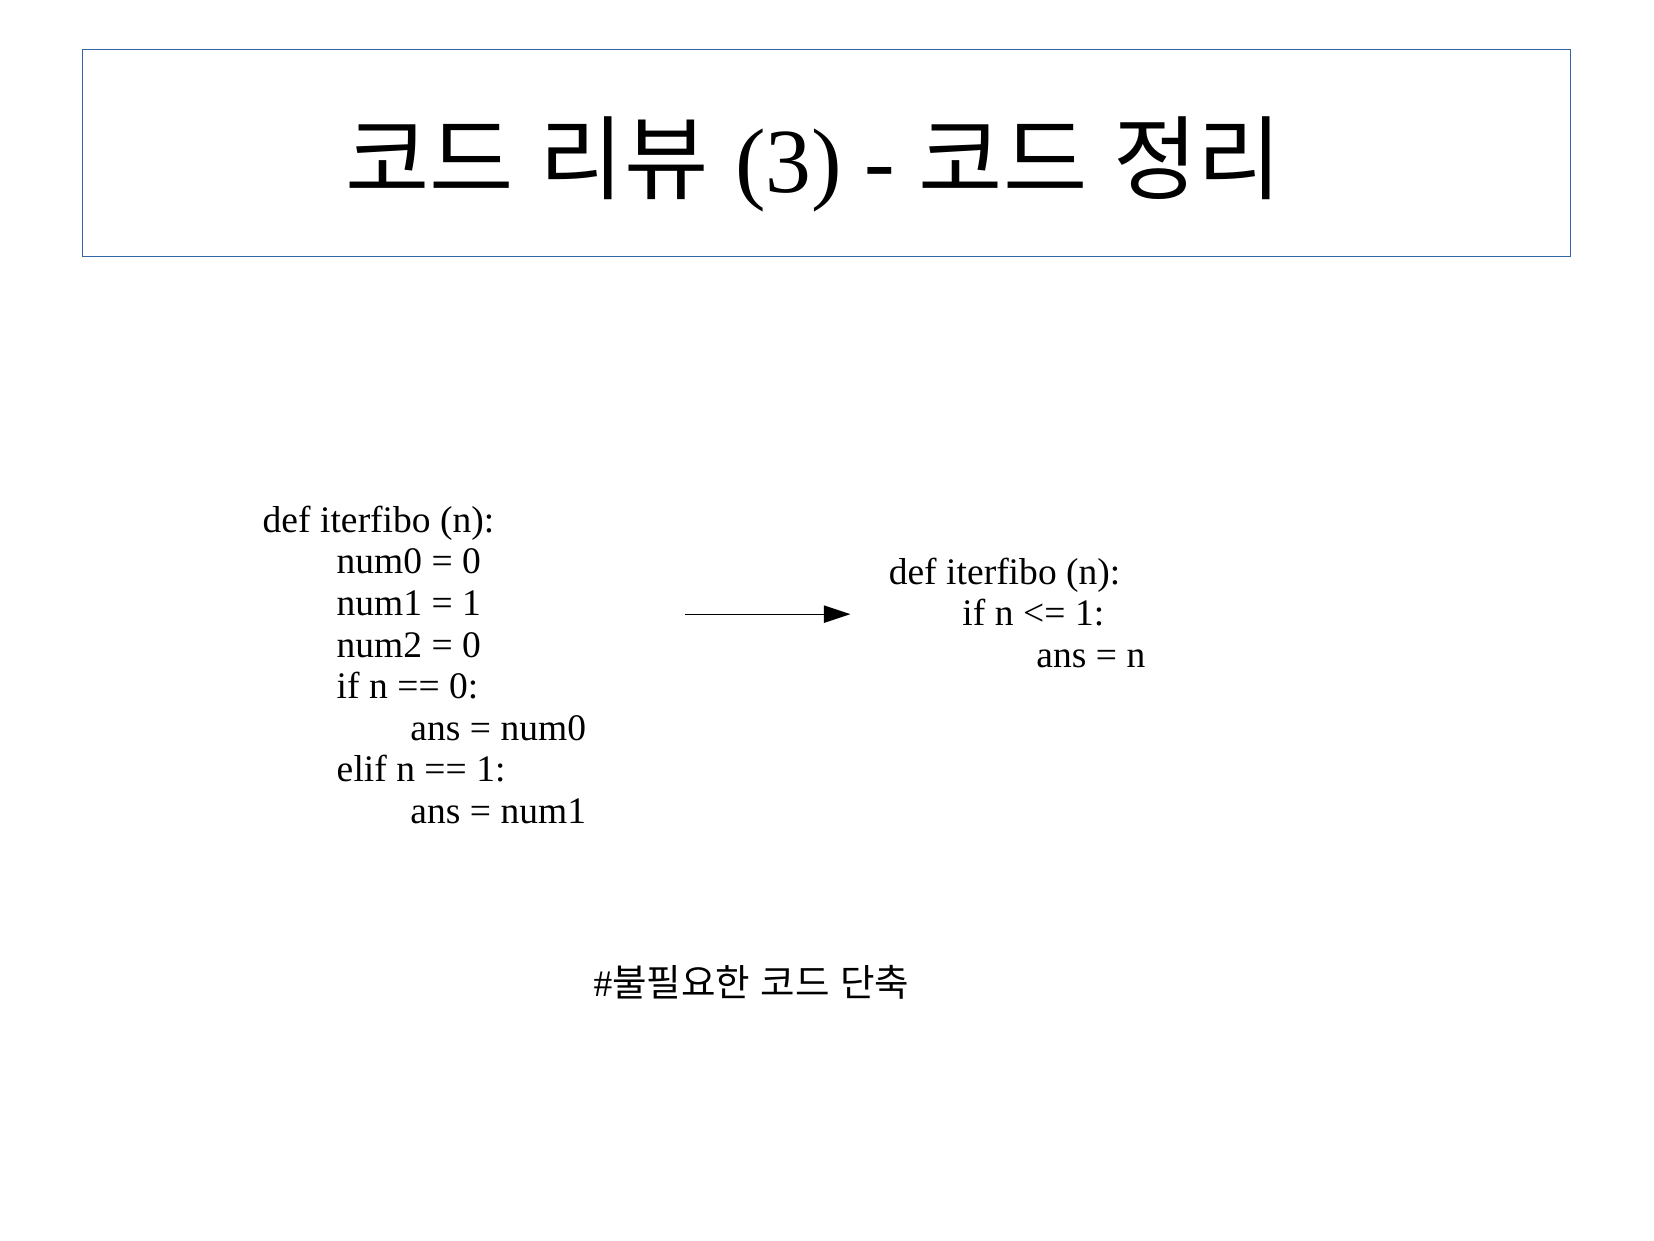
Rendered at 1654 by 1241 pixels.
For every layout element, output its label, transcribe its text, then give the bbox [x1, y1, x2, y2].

text_box #불필요한 코드 단축 [578, 945, 1512, 1016]
title 코드 리뷰 (3) - 코드 정리 [82, 49, 1571, 257]
text_box def iterfibo (n): num0 = 0 num1 = 1 num2 = 0 if n == 0: ans = num0 elif n == 1: ans = num1 [248, 491, 615, 839]
text_box def iterfibo (n): if n <= 1: ans = n [874, 543, 1489, 683]
